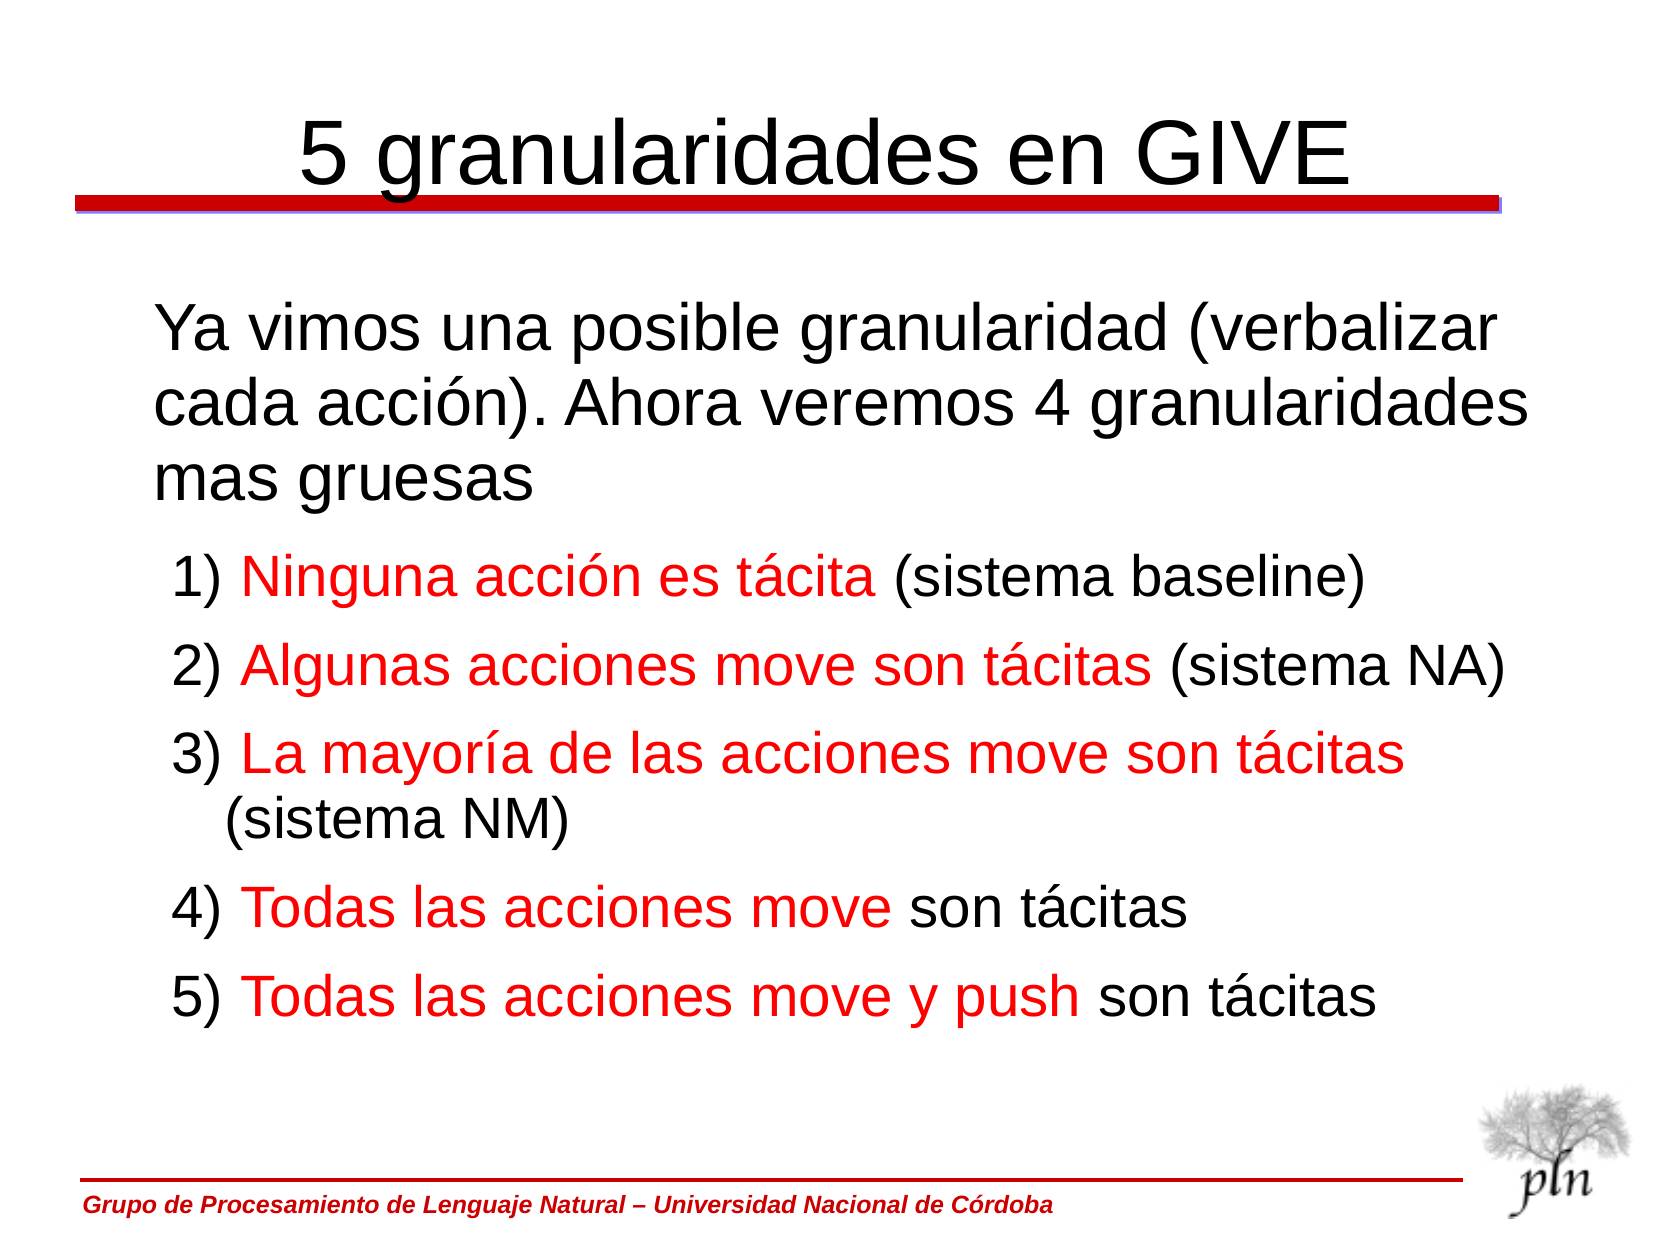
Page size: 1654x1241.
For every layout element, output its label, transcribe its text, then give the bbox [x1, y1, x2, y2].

title 5 granularidades en GIVE [82, 56, 1571, 250]
list Ya vimos una posible granularidad (verbalizar cada acción). Ahora veremos 4 granularidades mas gruesas Ninguna acción es tácita (sistema baseline) Algunas acciones move son tácitas (sistema NA) La mayoría de las acciones move son tácitas (sistema NM) Todas las acciones move son tácitas Todas las acciones move y push son tácitas [82, 290, 1571, 1109]
picture [1477, 1083, 1635, 1219]
